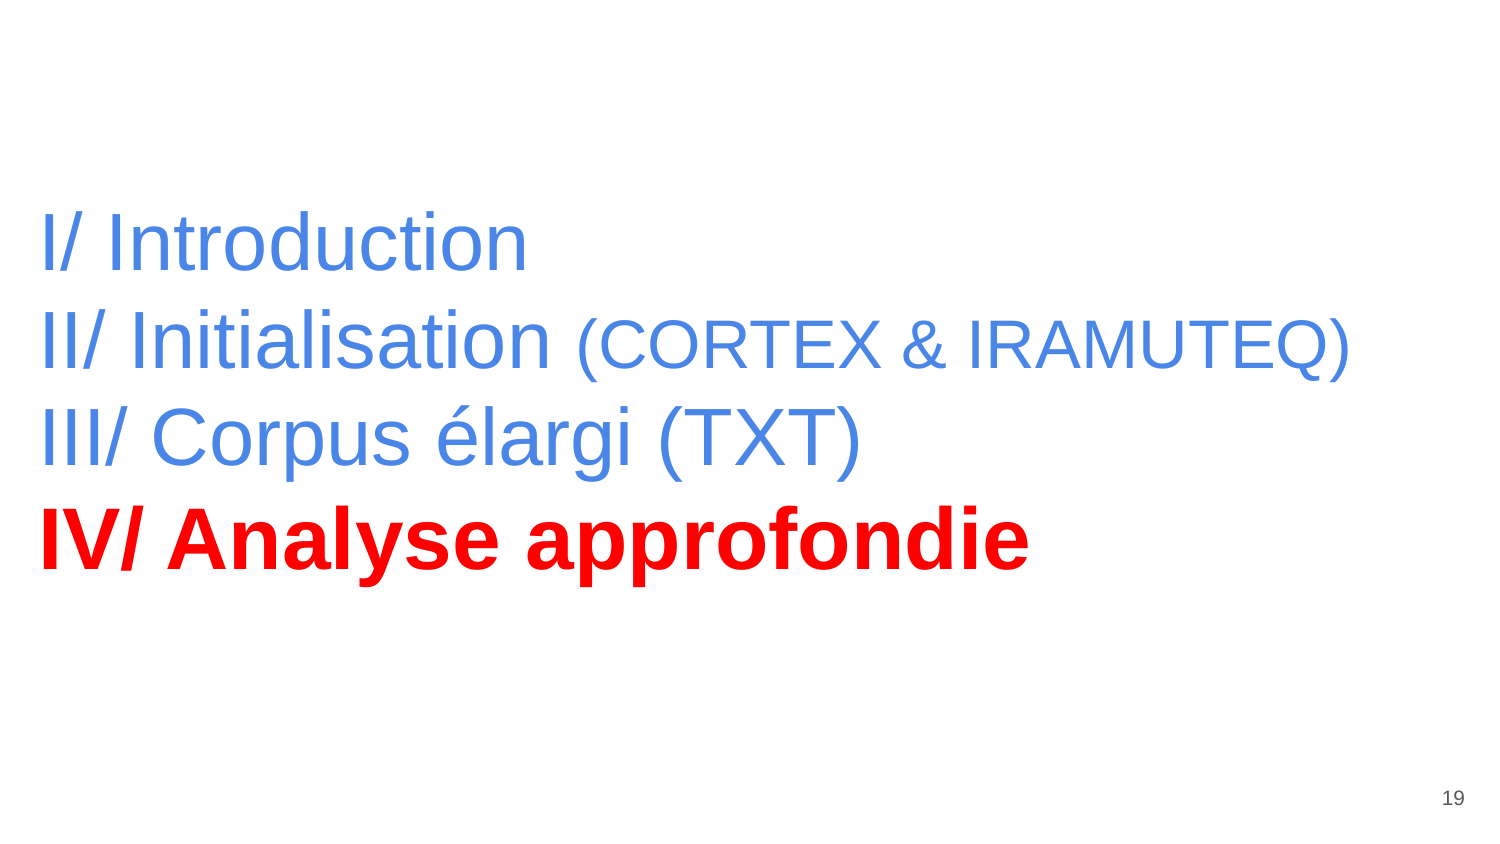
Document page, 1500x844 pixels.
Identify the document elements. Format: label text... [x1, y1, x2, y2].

slide_number <number> [1389, 764, 1480, 830]
title I/ Introduction II/ Initialisation (CORTEX & IRAMUTEQ) III/ Corpus élargi (TXT) IV/ Analyse approfondie [23, 52, 1486, 724]
